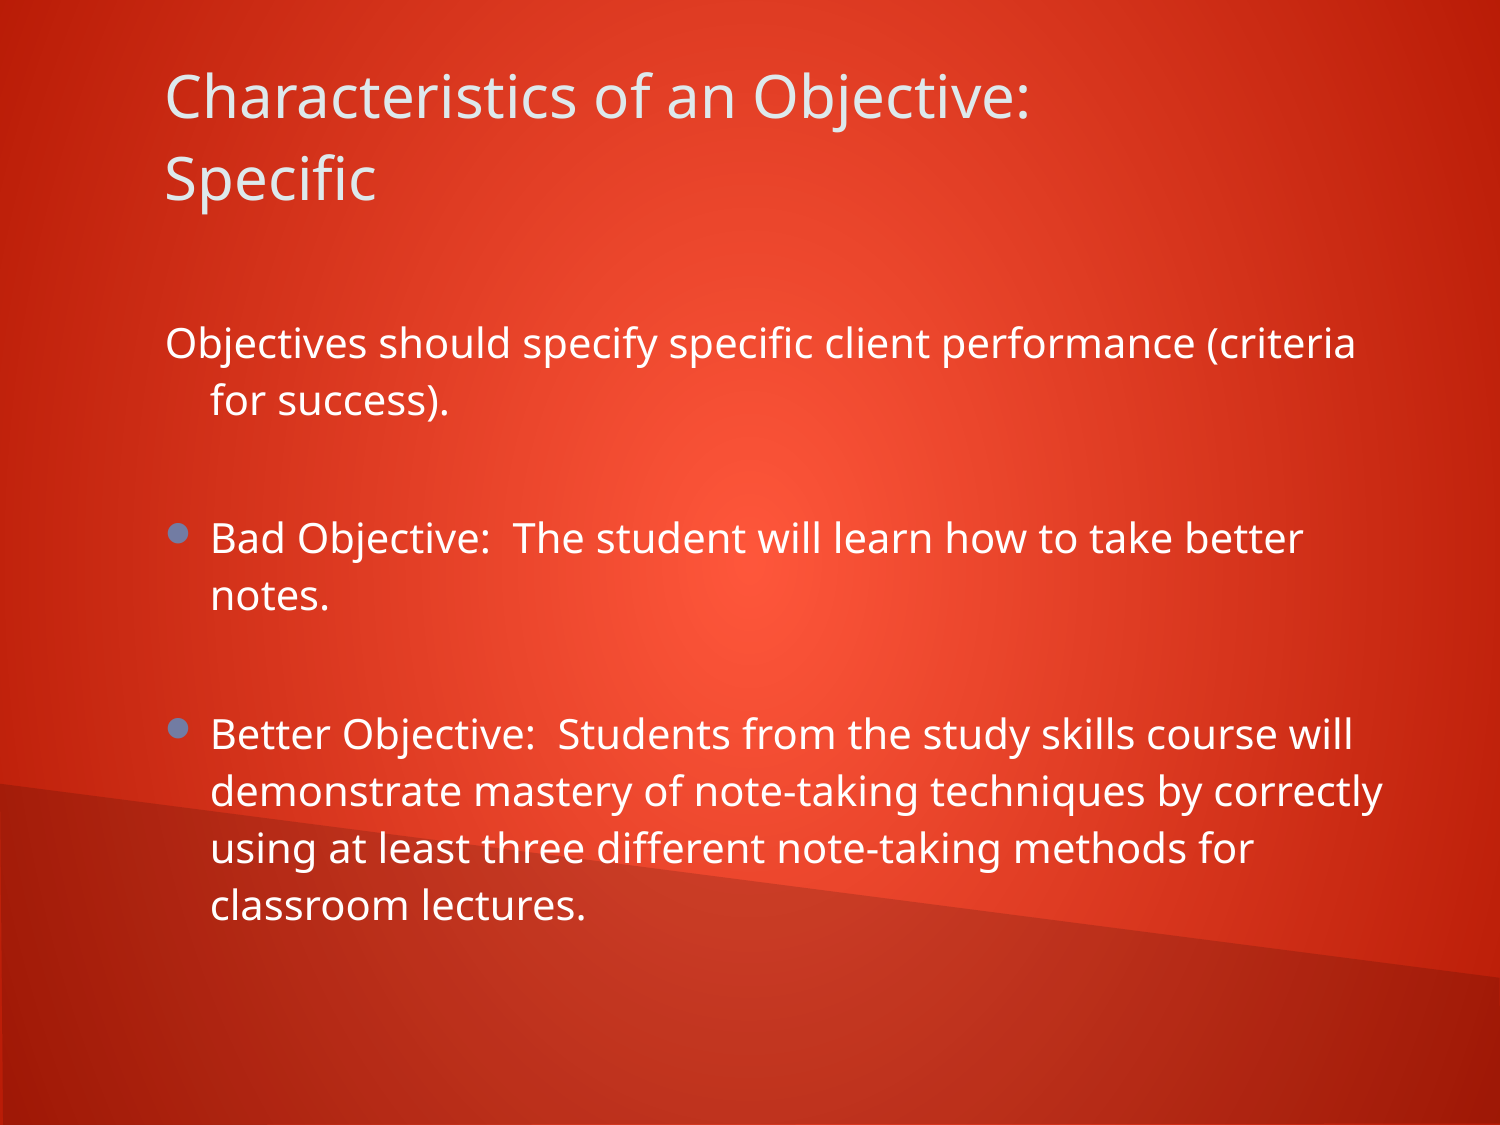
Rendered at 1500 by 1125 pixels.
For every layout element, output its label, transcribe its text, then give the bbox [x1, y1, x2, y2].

list Objectives should specify specific client performance (criteria for success). Bad Objective: The student will learn how to take better notes. Better Objective: Students from the study skills course will demonstrate mastery of note-taking techniques by correctly using at least three different note-taking methods for classroom lectures. [150, 237, 1425, 988]
title Characteristics of an Objective: Specific [150, 45, 1425, 233]
